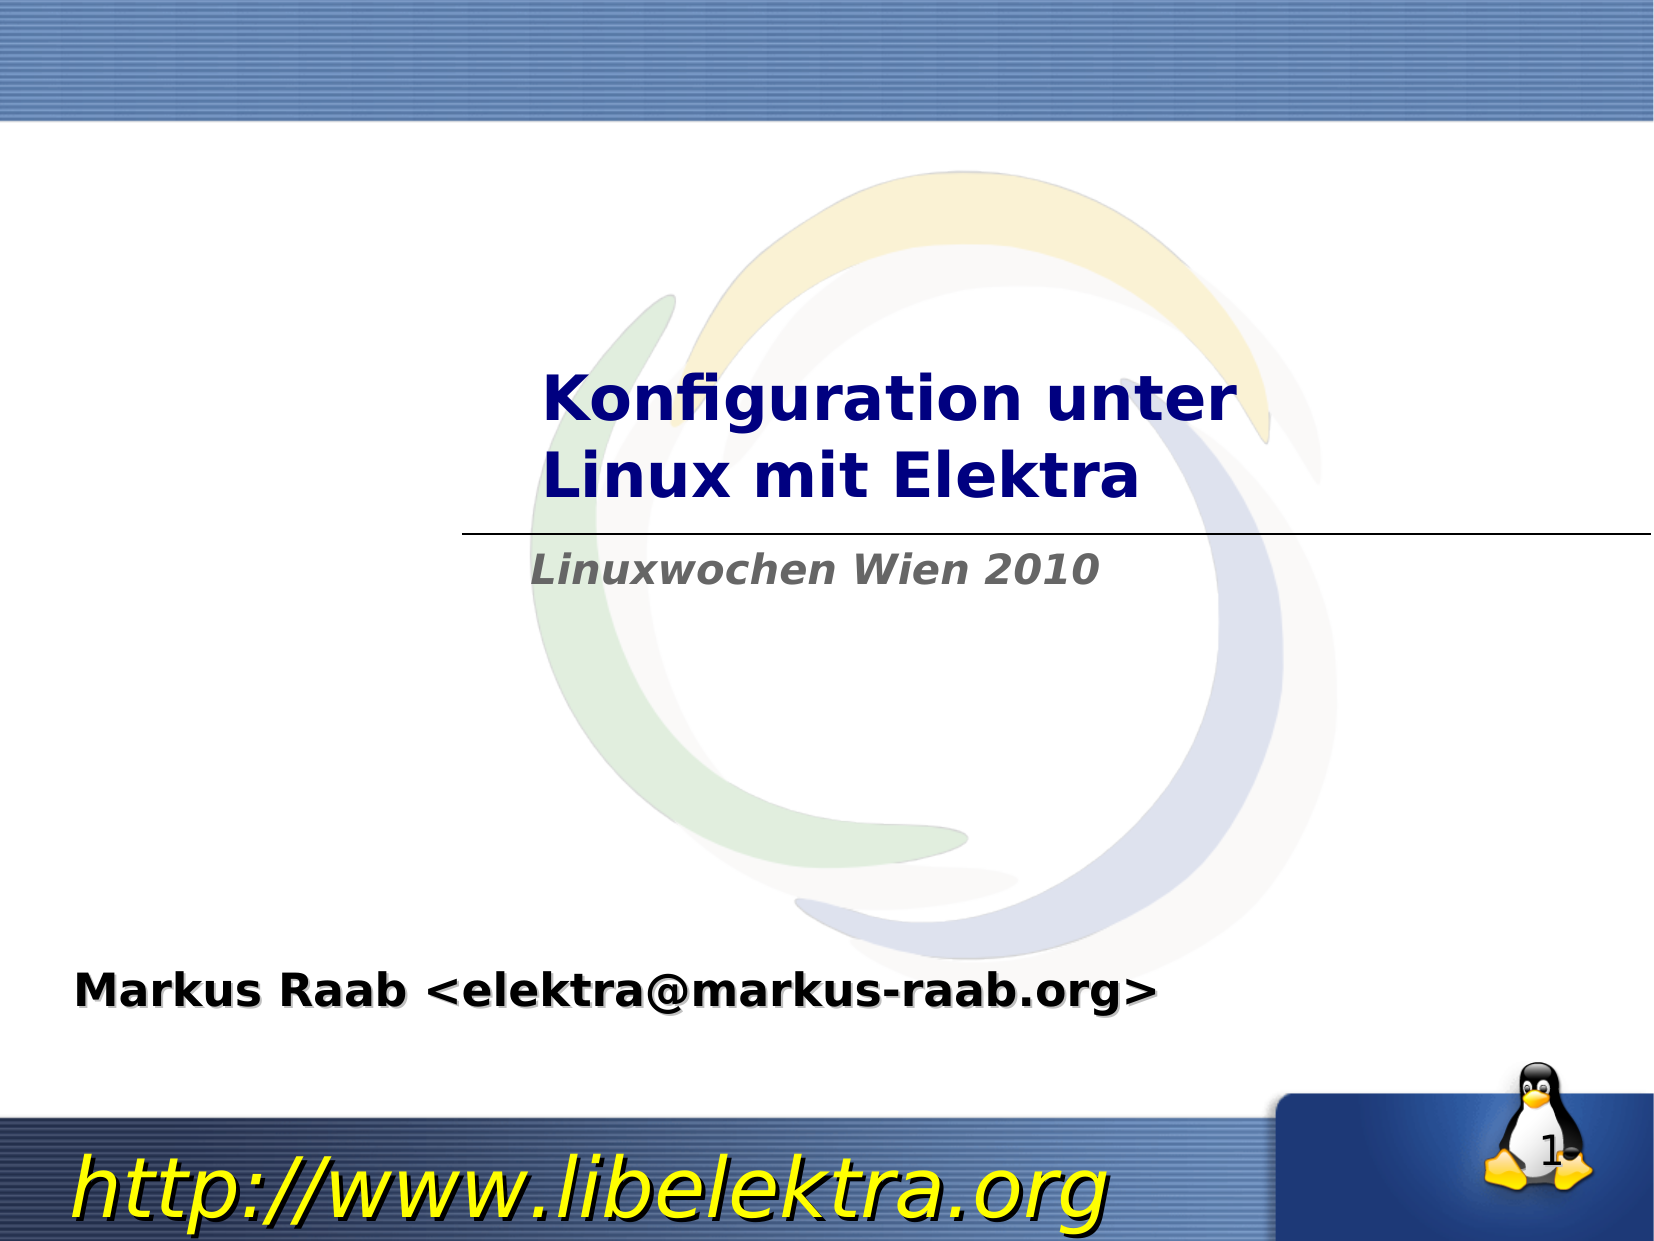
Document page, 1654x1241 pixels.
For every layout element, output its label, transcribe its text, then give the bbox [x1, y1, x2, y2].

text_box Linuxwochen Wien 2010 [515, 538, 1448, 685]
picture [481, 535, 1374, 953]
text_box Konfiguration unter Linux mit Elektra [526, 351, 1428, 516]
picture [0, 0, 1654, 533]
text_box <Nummer> [1312, 1122, 1565, 1178]
text_box Markus Raab <elektra@markus-raab.org> [58, 953, 1481, 1030]
picture [0, 1061, 1654, 1241]
